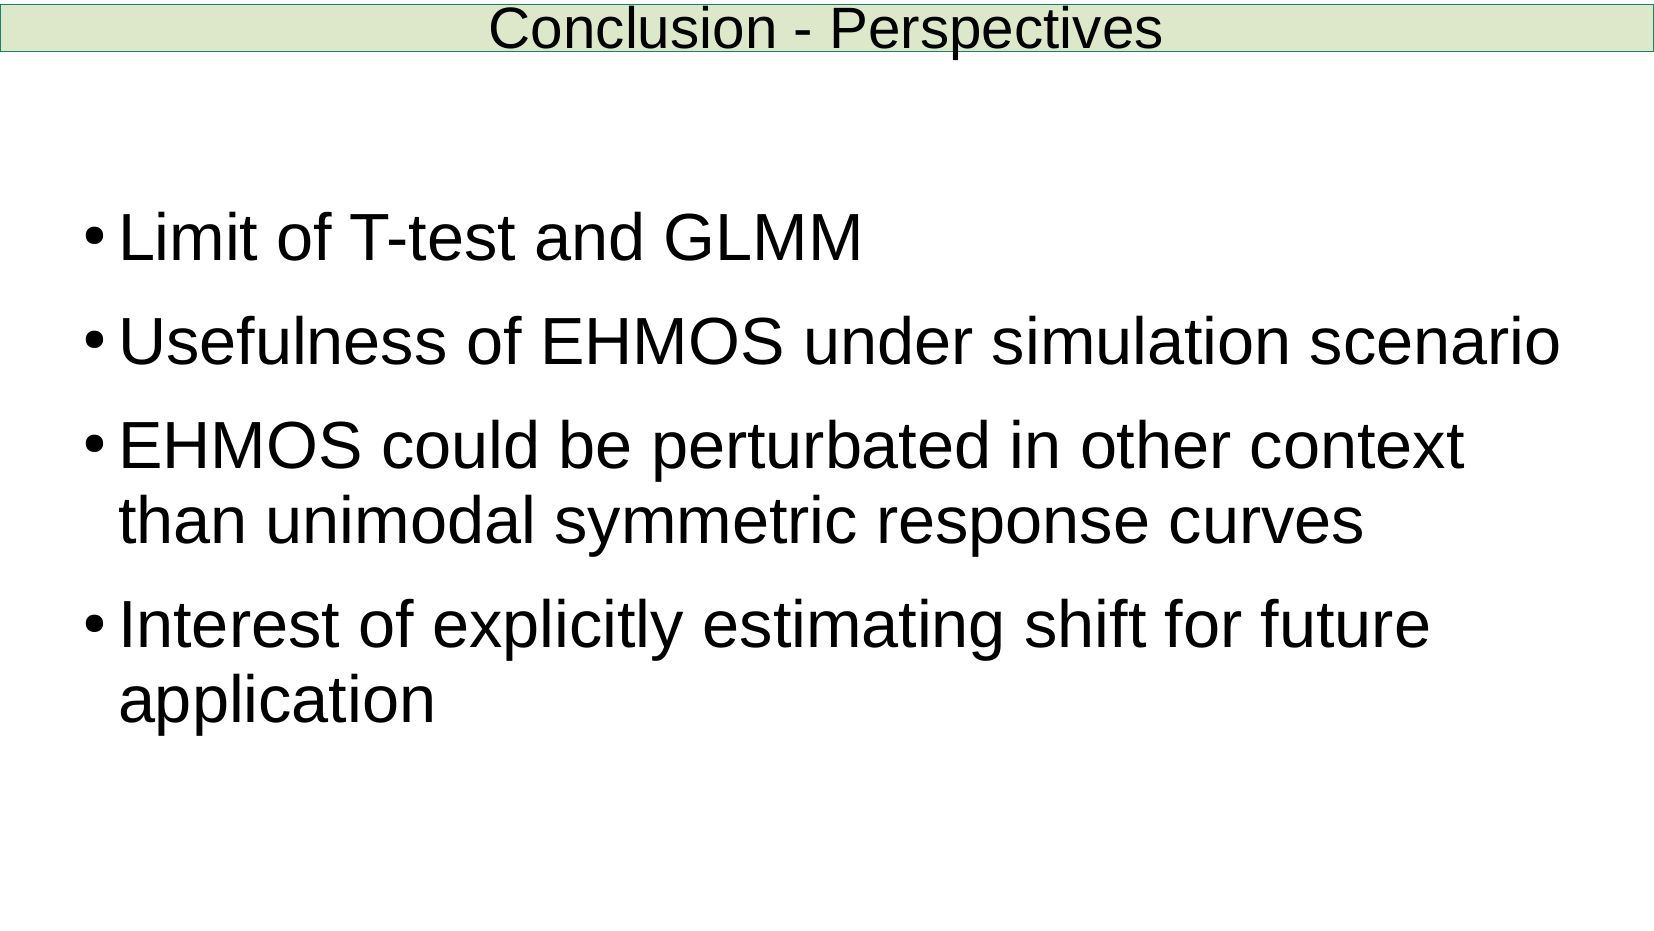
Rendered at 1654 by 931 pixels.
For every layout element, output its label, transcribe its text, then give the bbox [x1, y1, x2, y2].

text_box Conclusion - Perspectives [0, 4, 1654, 52]
list Limit of T-test and GLMM Usefulness of EHMOS under simulation scenario EHMOS could be perturbated in other context than unimodal symmetric response curves Interest of explicitly estimating shift for future application [82, 199, 1571, 740]
